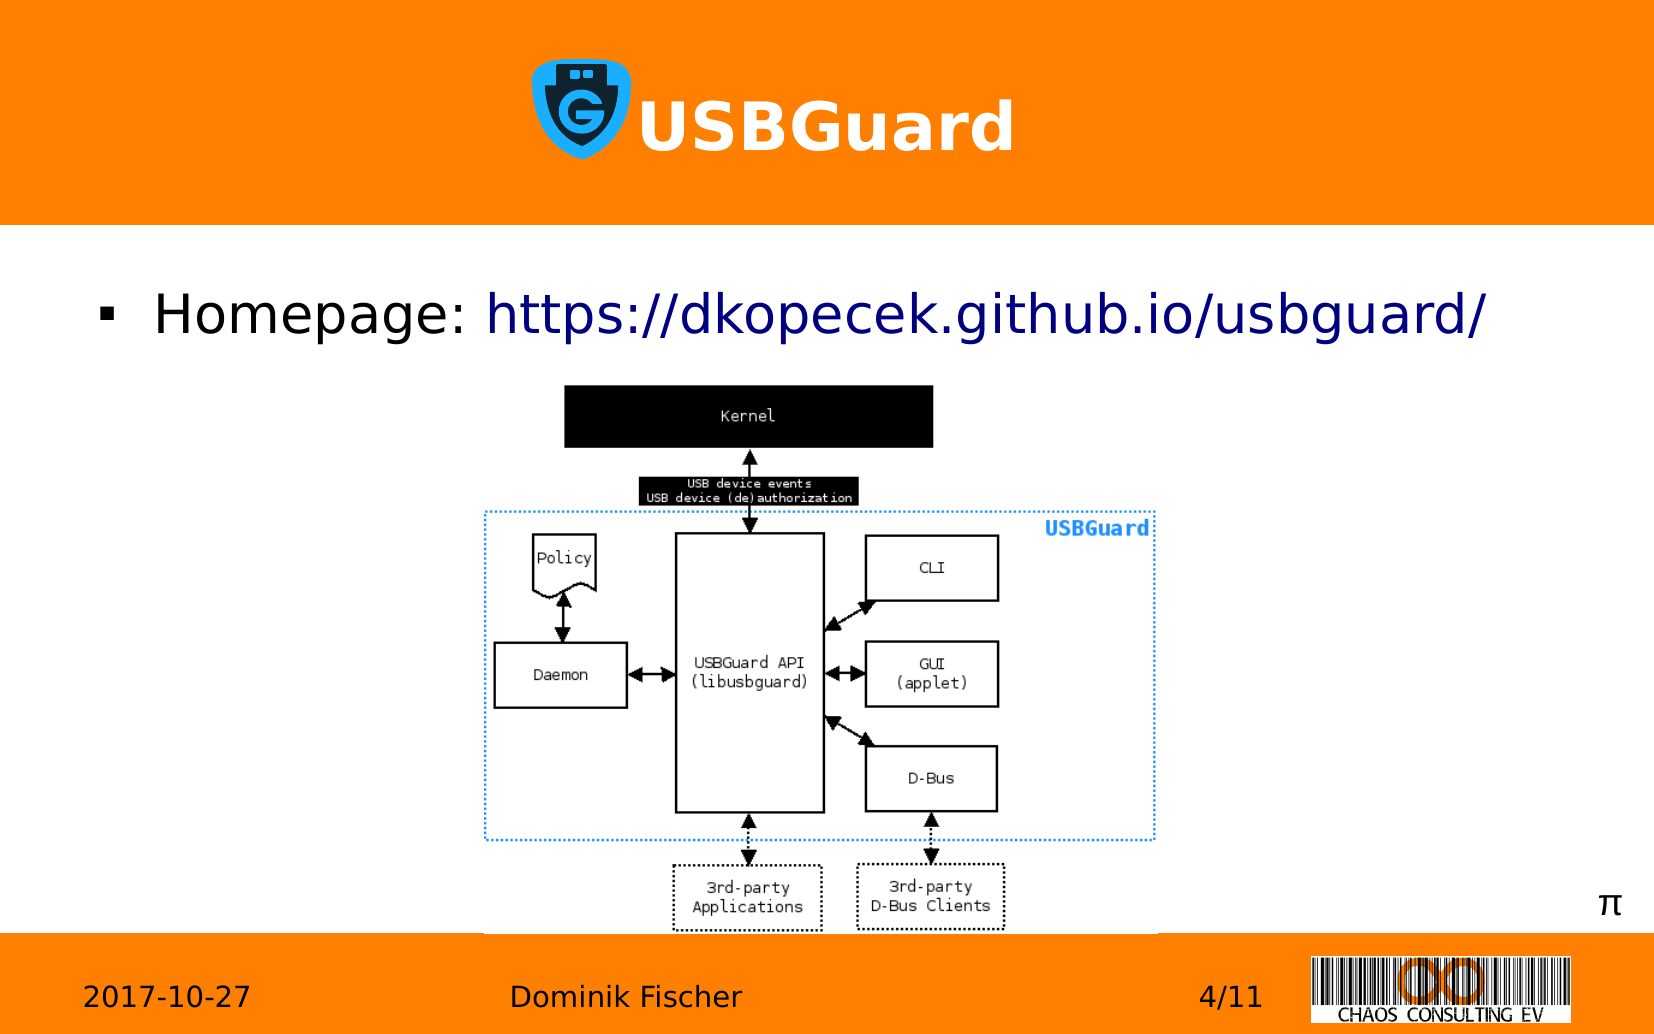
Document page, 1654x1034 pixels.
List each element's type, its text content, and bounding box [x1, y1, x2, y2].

picture [1311, 956, 1571, 1023]
picture [484, 383, 1158, 934]
picture [531, 59, 632, 159]
list Homepage: https://dkopecek.github.io/usbguard/ [82, 283, 1571, 883]
title USBGuard [82, 41, 1571, 214]
text_box π [1582, 874, 1630, 925]
